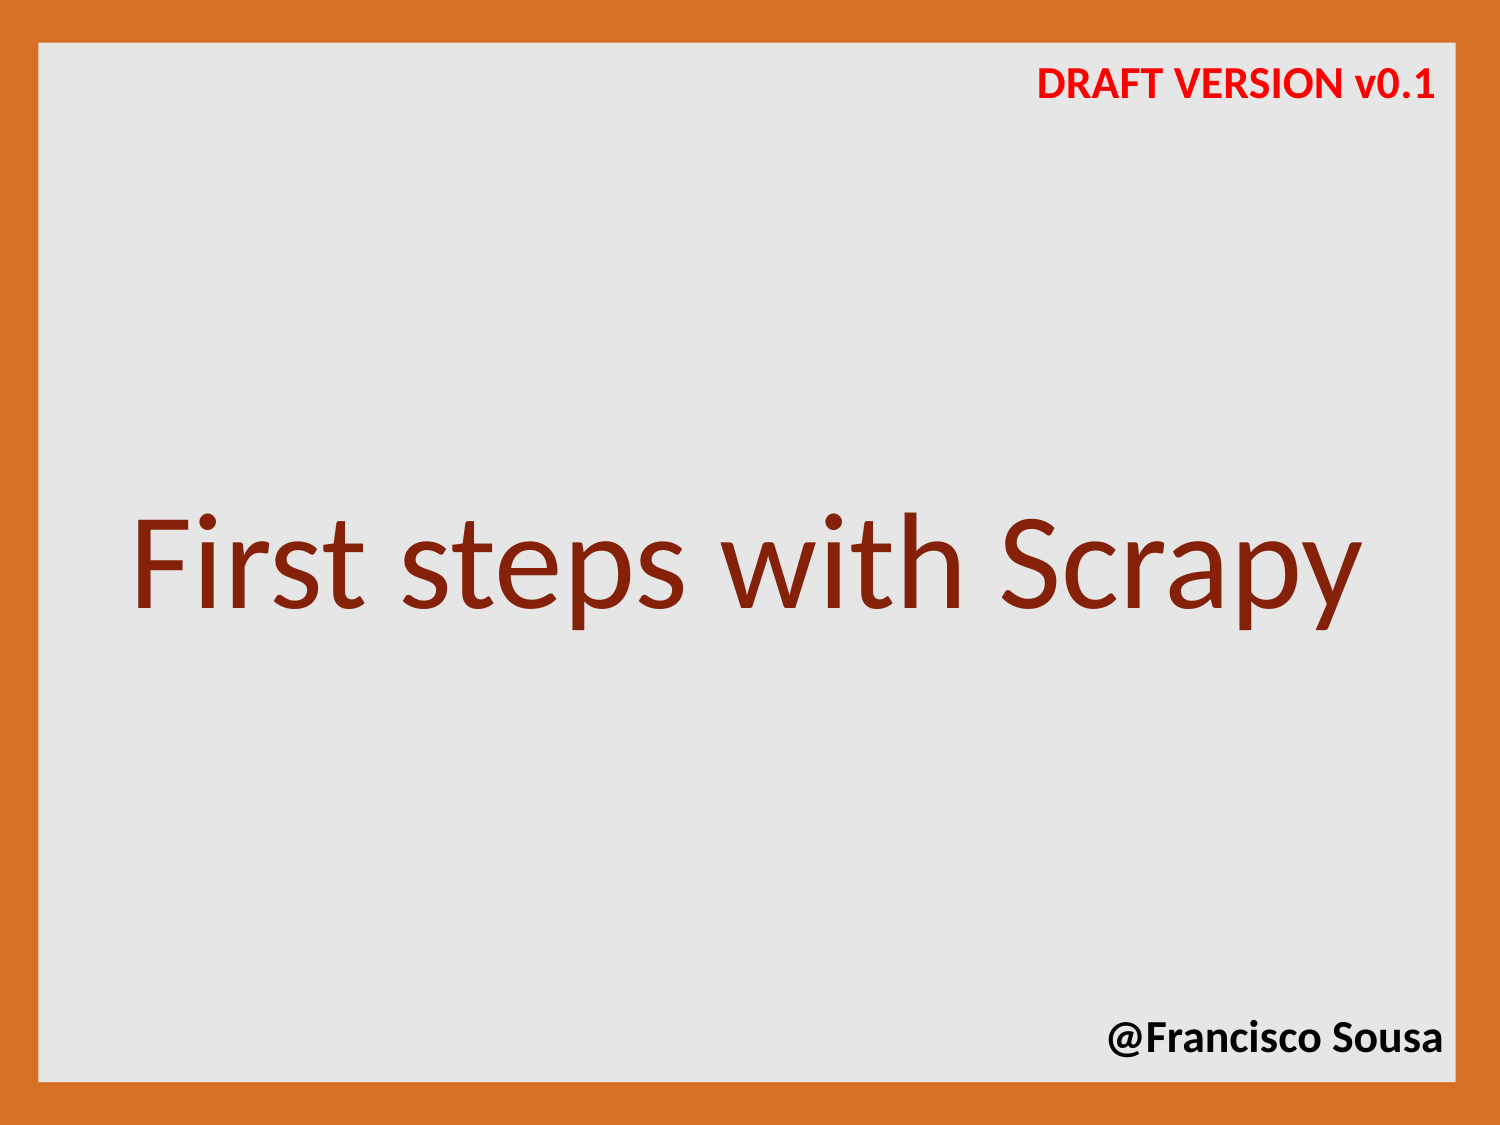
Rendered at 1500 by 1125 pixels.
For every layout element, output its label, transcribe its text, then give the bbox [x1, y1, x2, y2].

text_box @Francisco Sousa [1045, 999, 1459, 1070]
text_box [38, 644, 1456, 1083]
text_box First steps with Scrapy [38, 463, 1456, 644]
text_box [38, 42, 1456, 463]
text_box DRAFT VERSION v0.1 [891, 45, 1452, 116]
